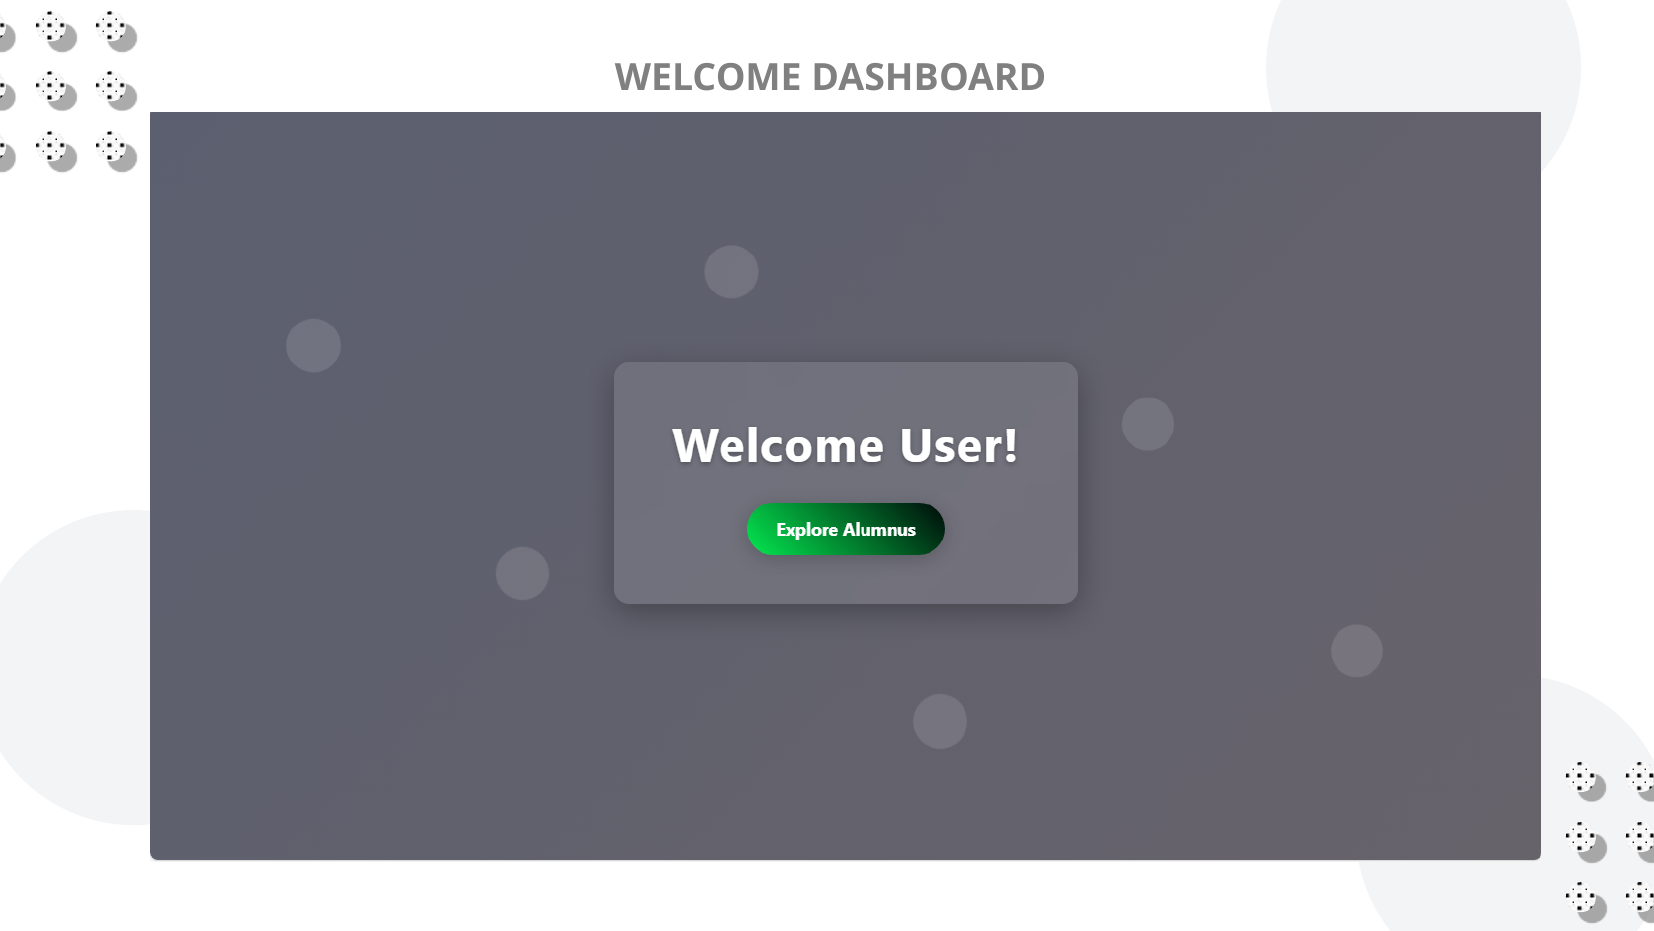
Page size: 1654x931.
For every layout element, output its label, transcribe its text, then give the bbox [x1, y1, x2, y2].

picture [0, 134, 7, 159]
picture [1565, 822, 1596, 853]
picture [0, 14, 6, 39]
picture [1565, 882, 1596, 913]
picture [1625, 882, 1654, 913]
picture [1625, 822, 1654, 853]
picture [0, 74, 6, 99]
picture [95, 71, 126, 102]
picture [1565, 762, 1596, 793]
picture [35, 71, 66, 102]
picture [35, 11, 66, 42]
picture [1625, 762, 1654, 793]
picture [95, 11, 126, 42]
picture [95, 131, 127, 162]
text_box WELCOME DASHBOARD [600, 45, 1088, 112]
picture [35, 131, 67, 162]
picture [150, 112, 1541, 862]
